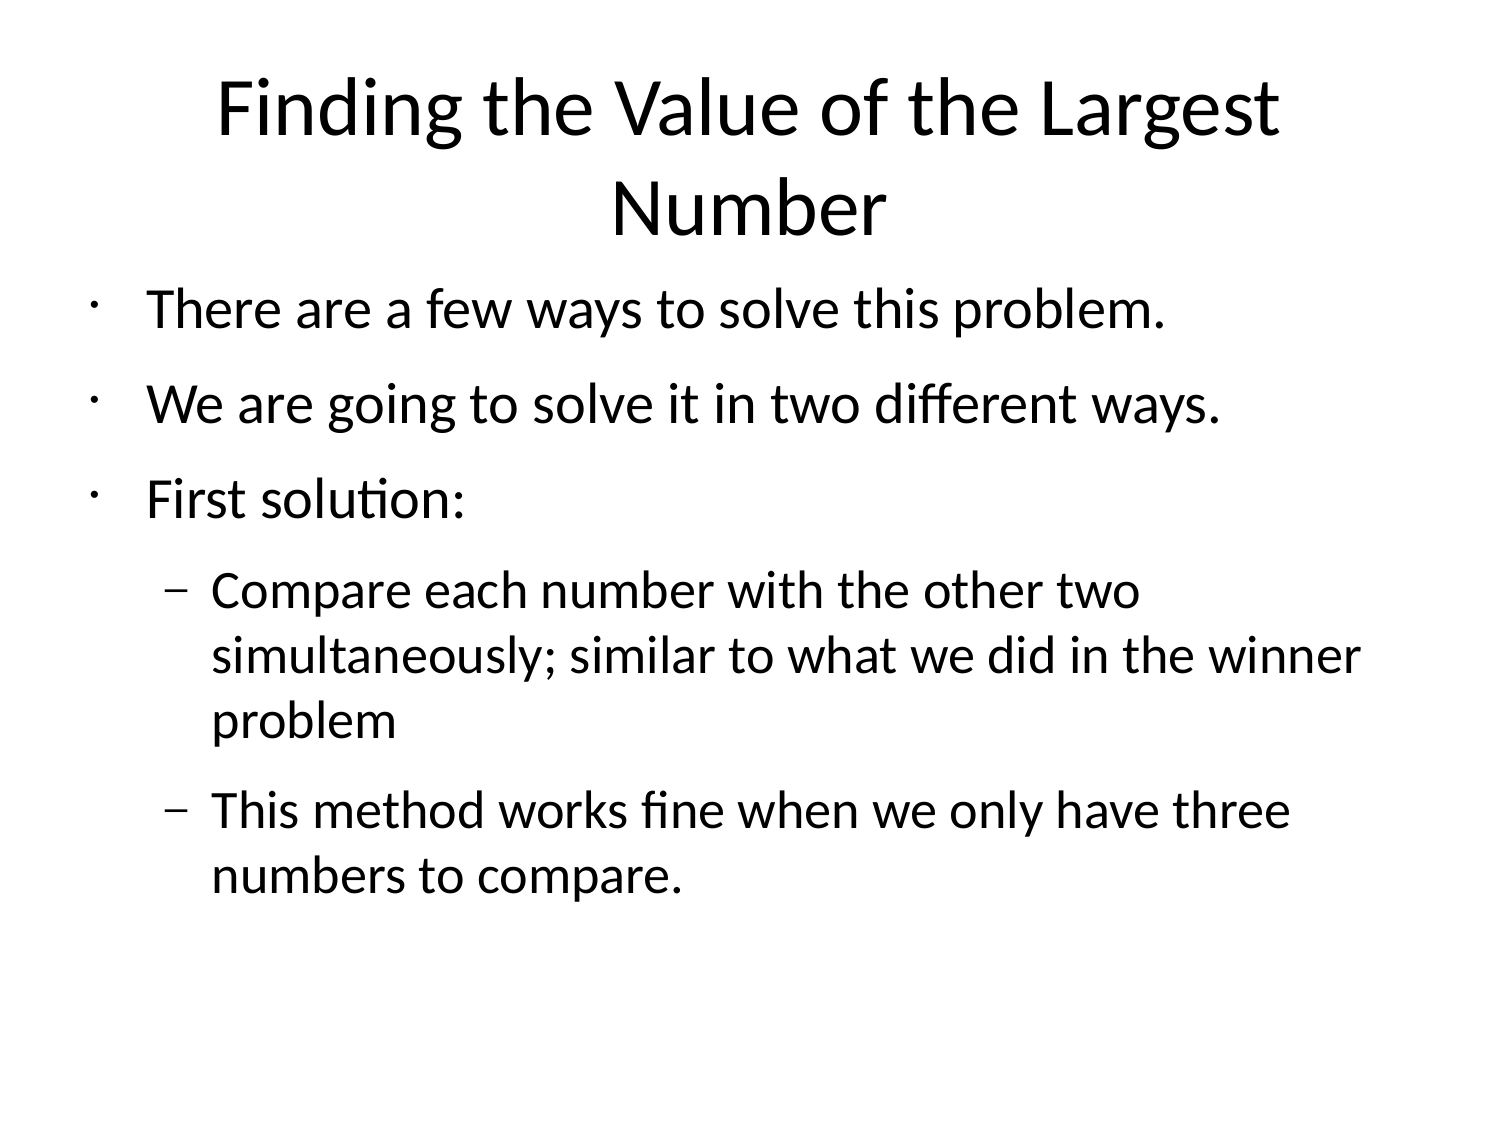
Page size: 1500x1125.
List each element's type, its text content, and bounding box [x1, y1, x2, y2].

list There are a few ways to solve this problem. We are going to solve it in two different ways. First solution: Compare each number with the other two simultaneously; similar to what we did in the winner problem This method works fine when we only have three numbers to compare. [75, 262, 1450, 1005]
title Finding the Value of the Largest Number [75, 45, 1425, 233]
